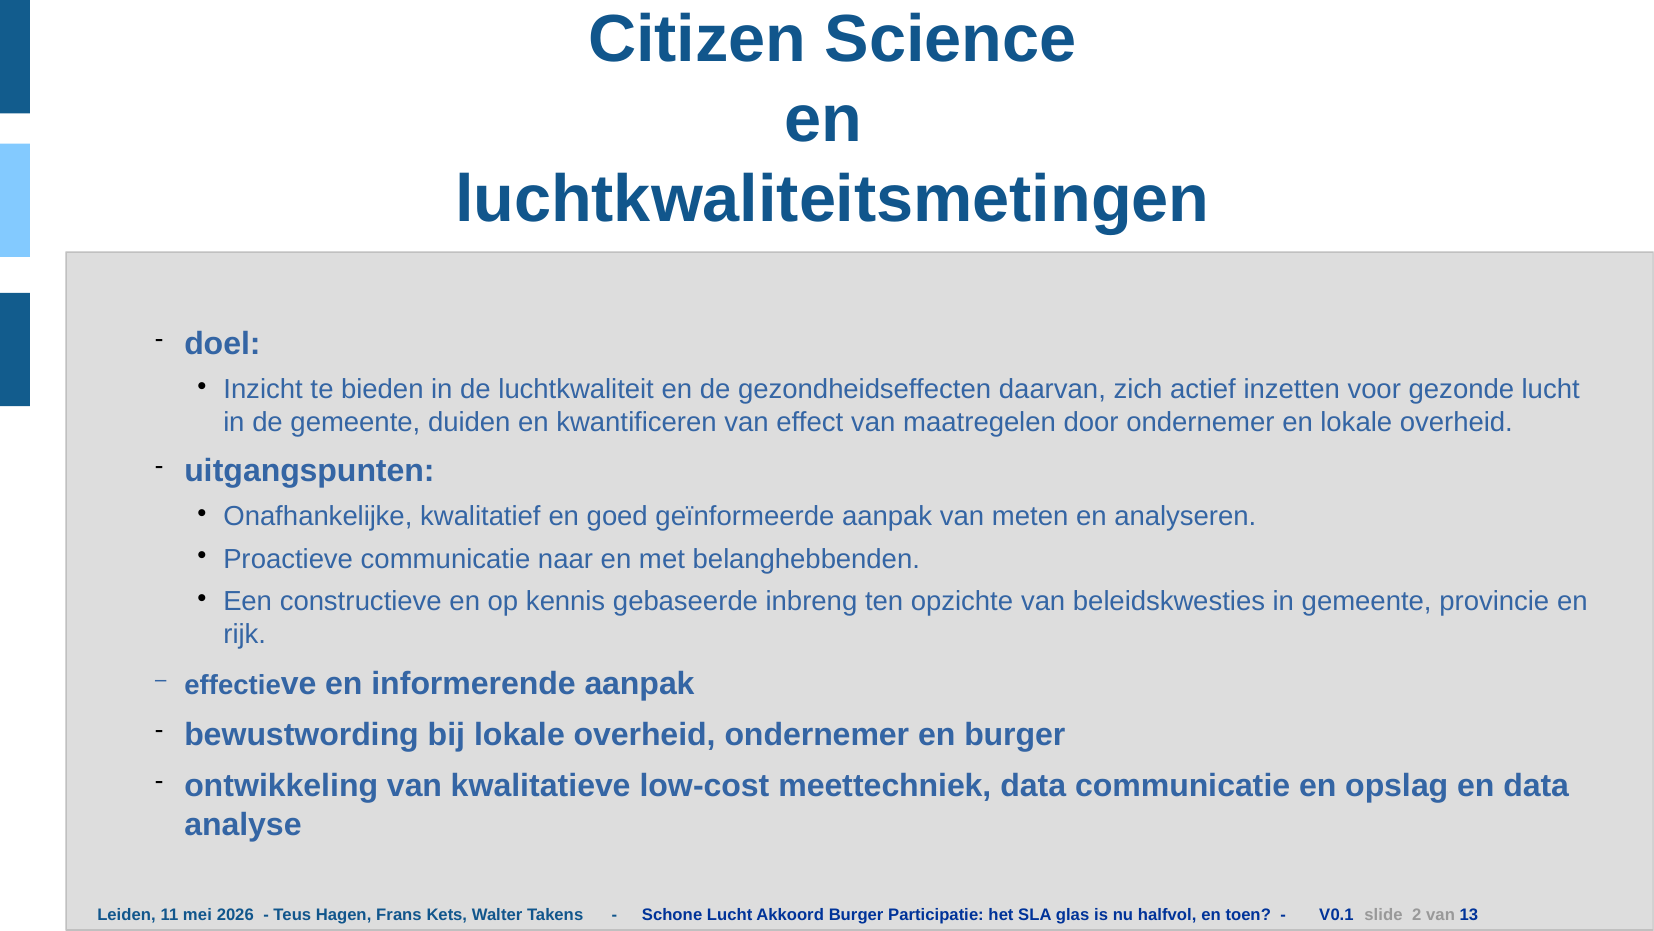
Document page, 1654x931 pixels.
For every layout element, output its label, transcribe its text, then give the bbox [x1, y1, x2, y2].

list doel: Inzicht te bieden in de luchtkwaliteit en de gezondheidseffecten daarvan, zich actief inzetten voor gezonde lucht in de gemeente, duiden en kwantificeren van effect van maatregelen door ondernemer en lokale overheid. uitgangspunten: Onafhankelijke, kwalitatief en goed geïnformeerde aanpak van meten en analyseren. Proactieve communicatie naar en met belanghebbenden. Een constructieve en op kennis gebaseerde inbreng ten opzichte van beleidskwesties in gemeente, provincie en rijk. effectieve en informerende aanpak bewustwording bij lokale overheid, ondernemer en burger ontwikkeling van kwalitatieve low-cost meettechniek, data communicatie en opslag en data analyse [106, 265, 1595, 857]
title Citizen Science en luchtkwaliteitsmetingen [88, 0, 1577, 235]
